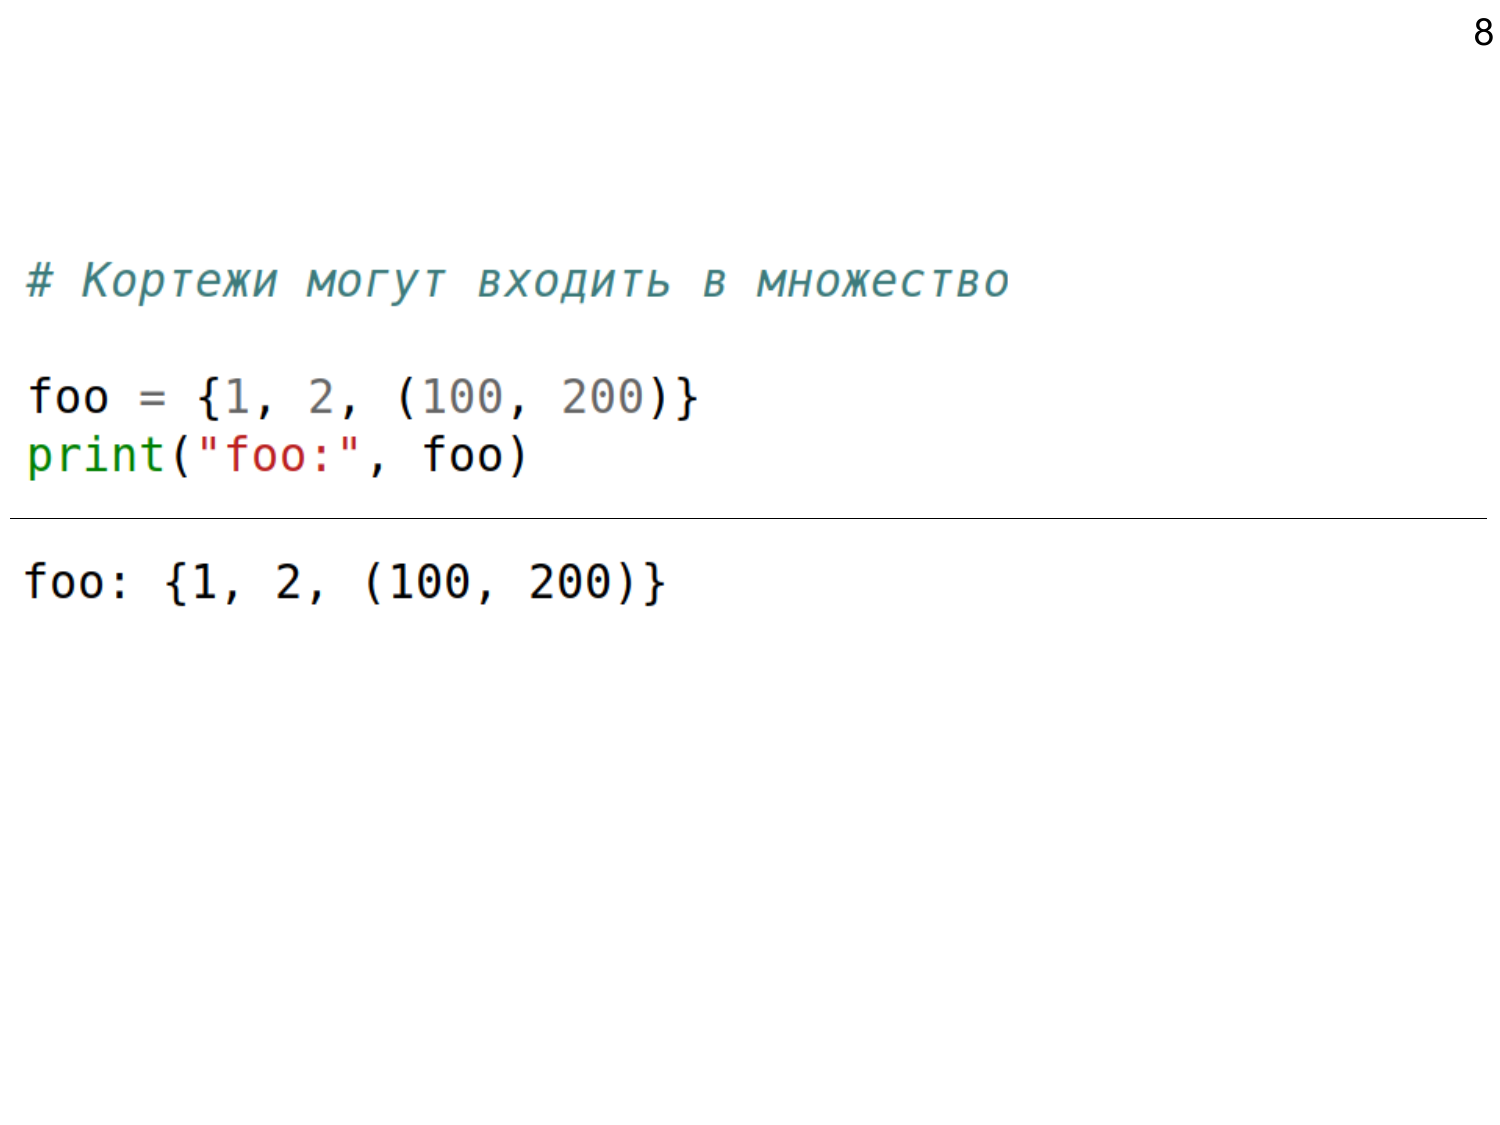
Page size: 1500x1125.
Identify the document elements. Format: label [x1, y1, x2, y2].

picture [15, 245, 1022, 495]
picture [18, 545, 672, 623]
